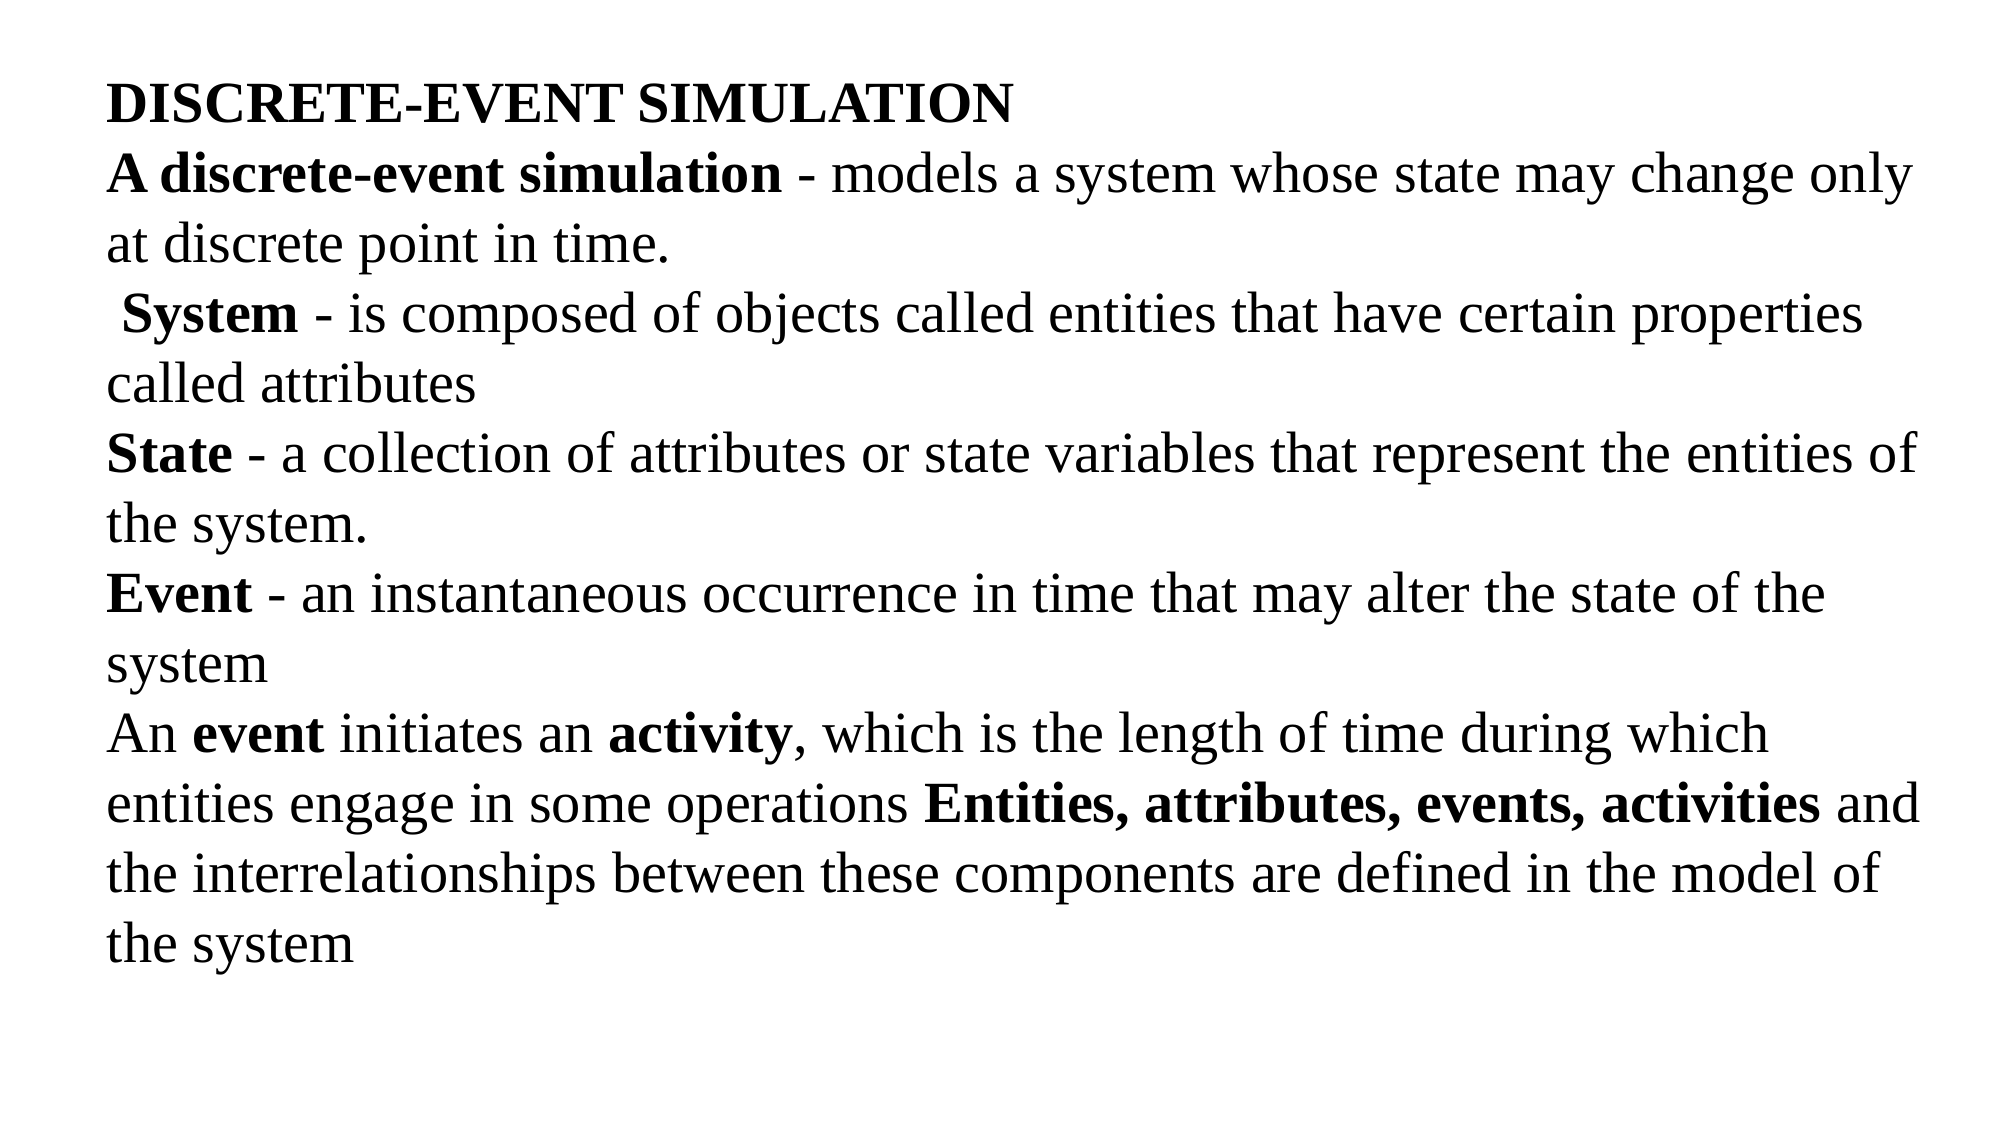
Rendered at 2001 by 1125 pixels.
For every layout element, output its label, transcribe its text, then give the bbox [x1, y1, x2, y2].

text_box DISCRETE-EVENT SIMULATION A discrete-event simulation - models a system whose state may change only at discrete point in time. System - is composed of objects called entities that have certain properties called attributes State - a collection of attributes or state variables that represent the entities of the system. Event - an instantaneous occurrence in time that may alter the state of the system An event initiates an activity, which is the length of time during which entities engage in some operations Entities, attributes, events, activities and the interrelationships between these components are defined in the model of the system [92, 57, 1941, 982]
